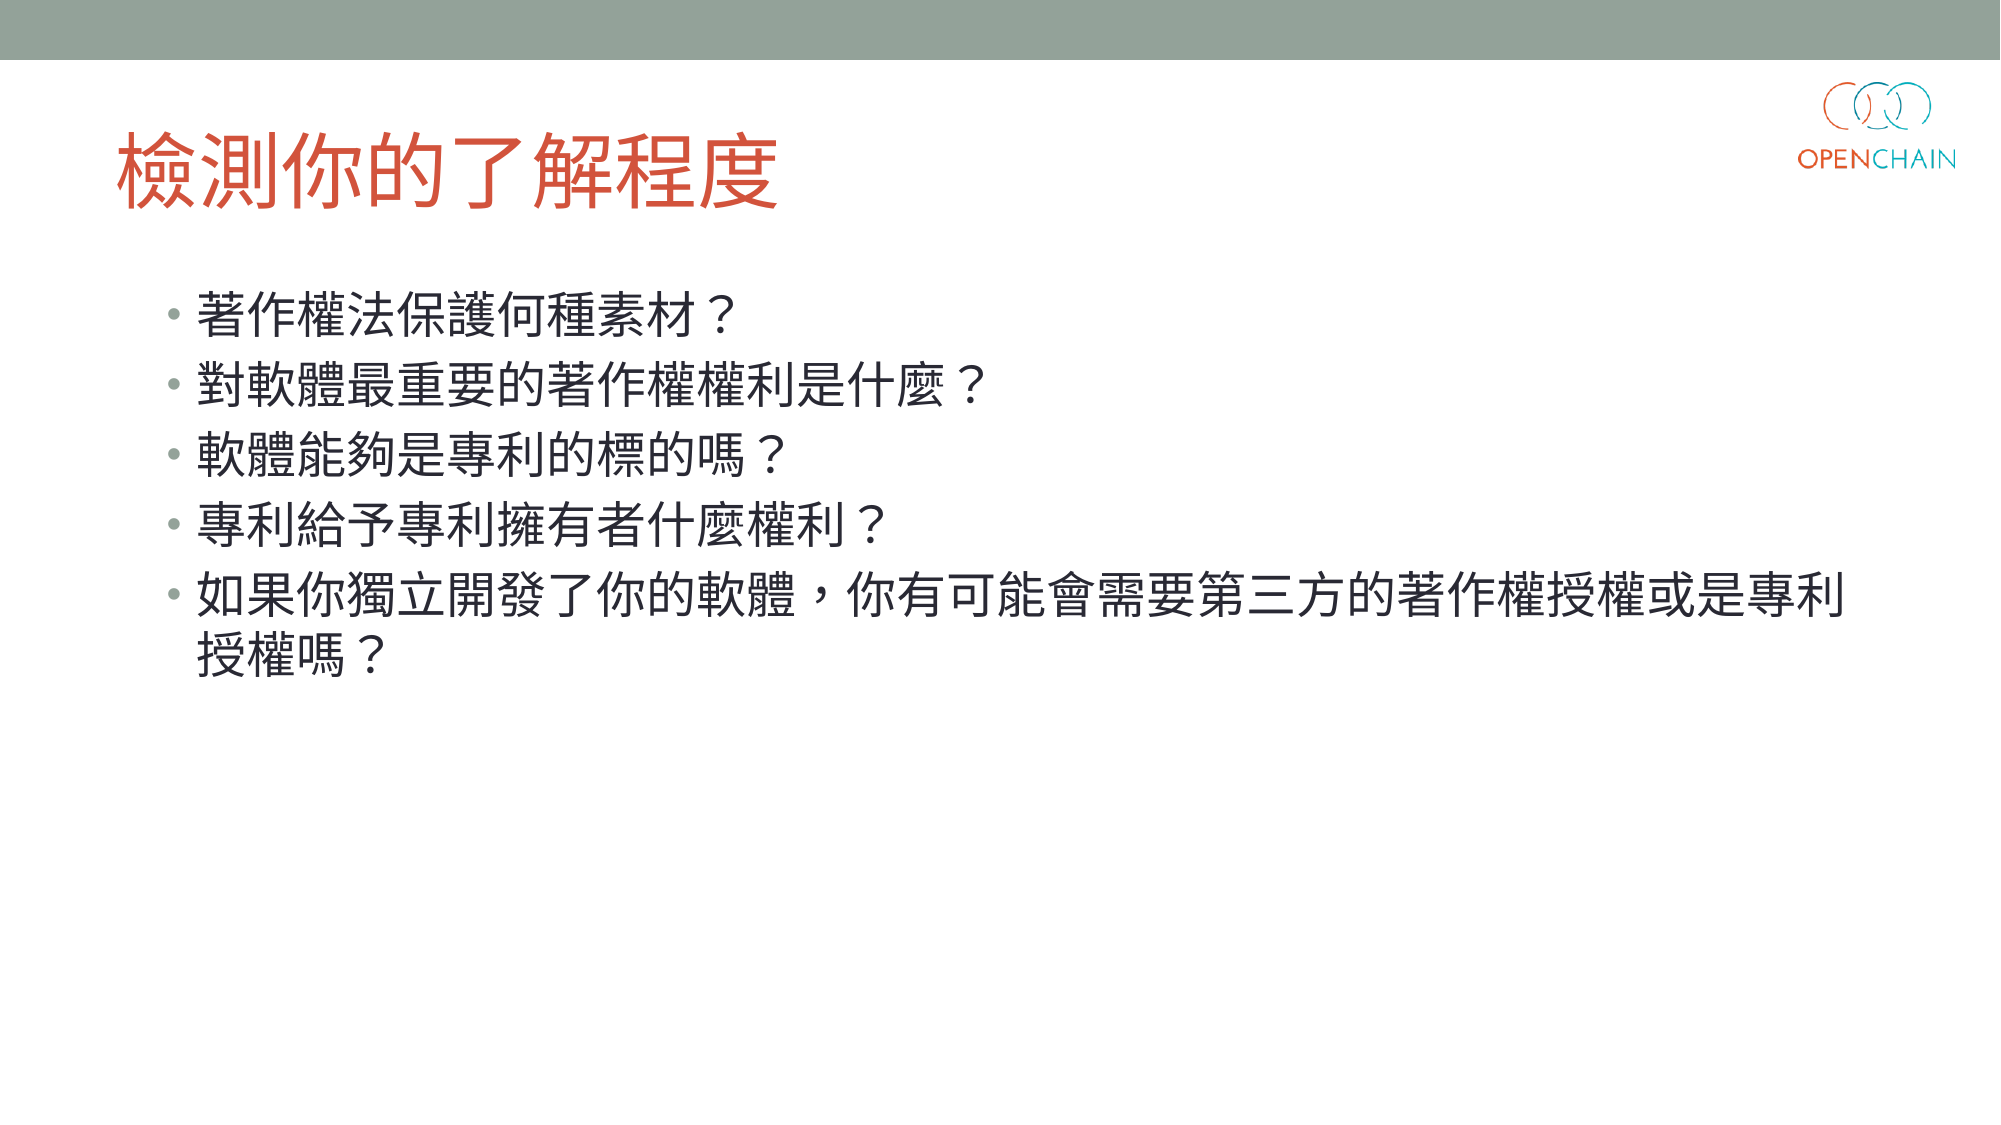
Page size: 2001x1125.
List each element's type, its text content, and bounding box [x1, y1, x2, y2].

picture [1798, 82, 1955, 169]
title 檢測你的了解程度 [99, 87, 1900, 250]
list 著作權法保護何種素材？ 對軟體最重要的著作權權利是什麼？ 軟體能夠是專利的標的嗎？ 專利給予專利擁有者什麼權利？ 如果你獨立開發了你的軟體，你有可能會需要第三方的著作權授權或是專利授權嗎？ [151, 275, 1877, 977]
